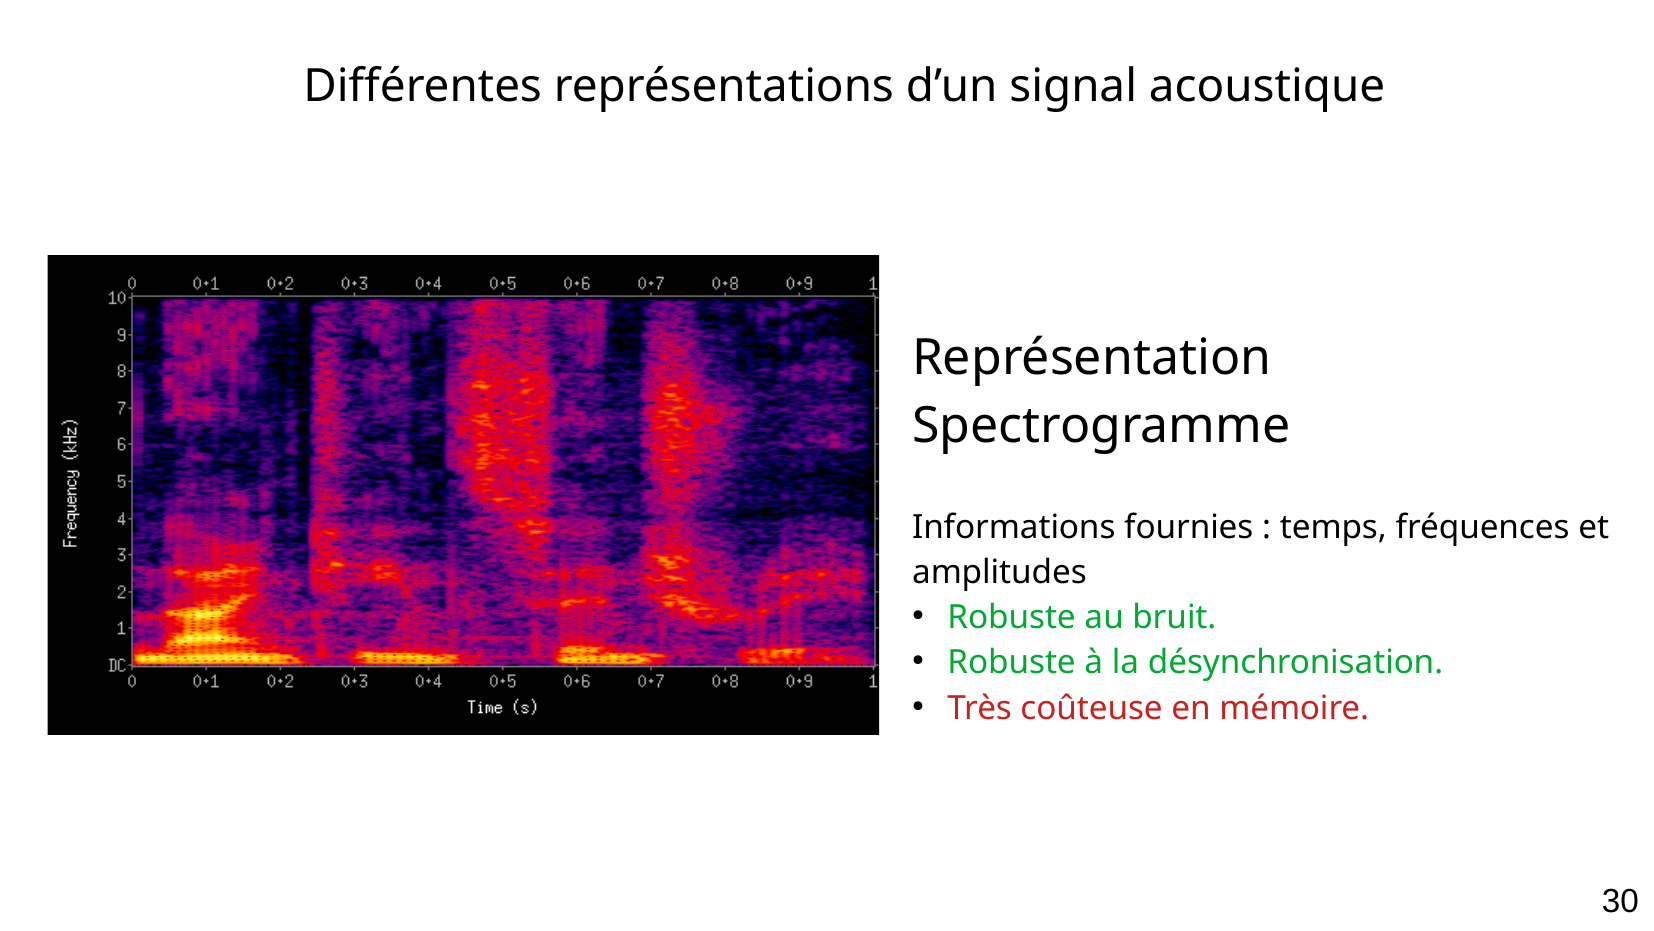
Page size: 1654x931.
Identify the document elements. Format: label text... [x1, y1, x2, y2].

text_box Représentation Spectrogramme Informations fournies : temps, fréquences et amplitudes Robuste au bruit. Robuste à la désynchronisation. Très coûteuse en mémoire. [897, 313, 1654, 695]
text_box <number> [1024, 874, 1654, 931]
picture [47, 255, 880, 736]
text_box Différentes représentations d’un signal acoustique [242, 45, 1411, 151]
